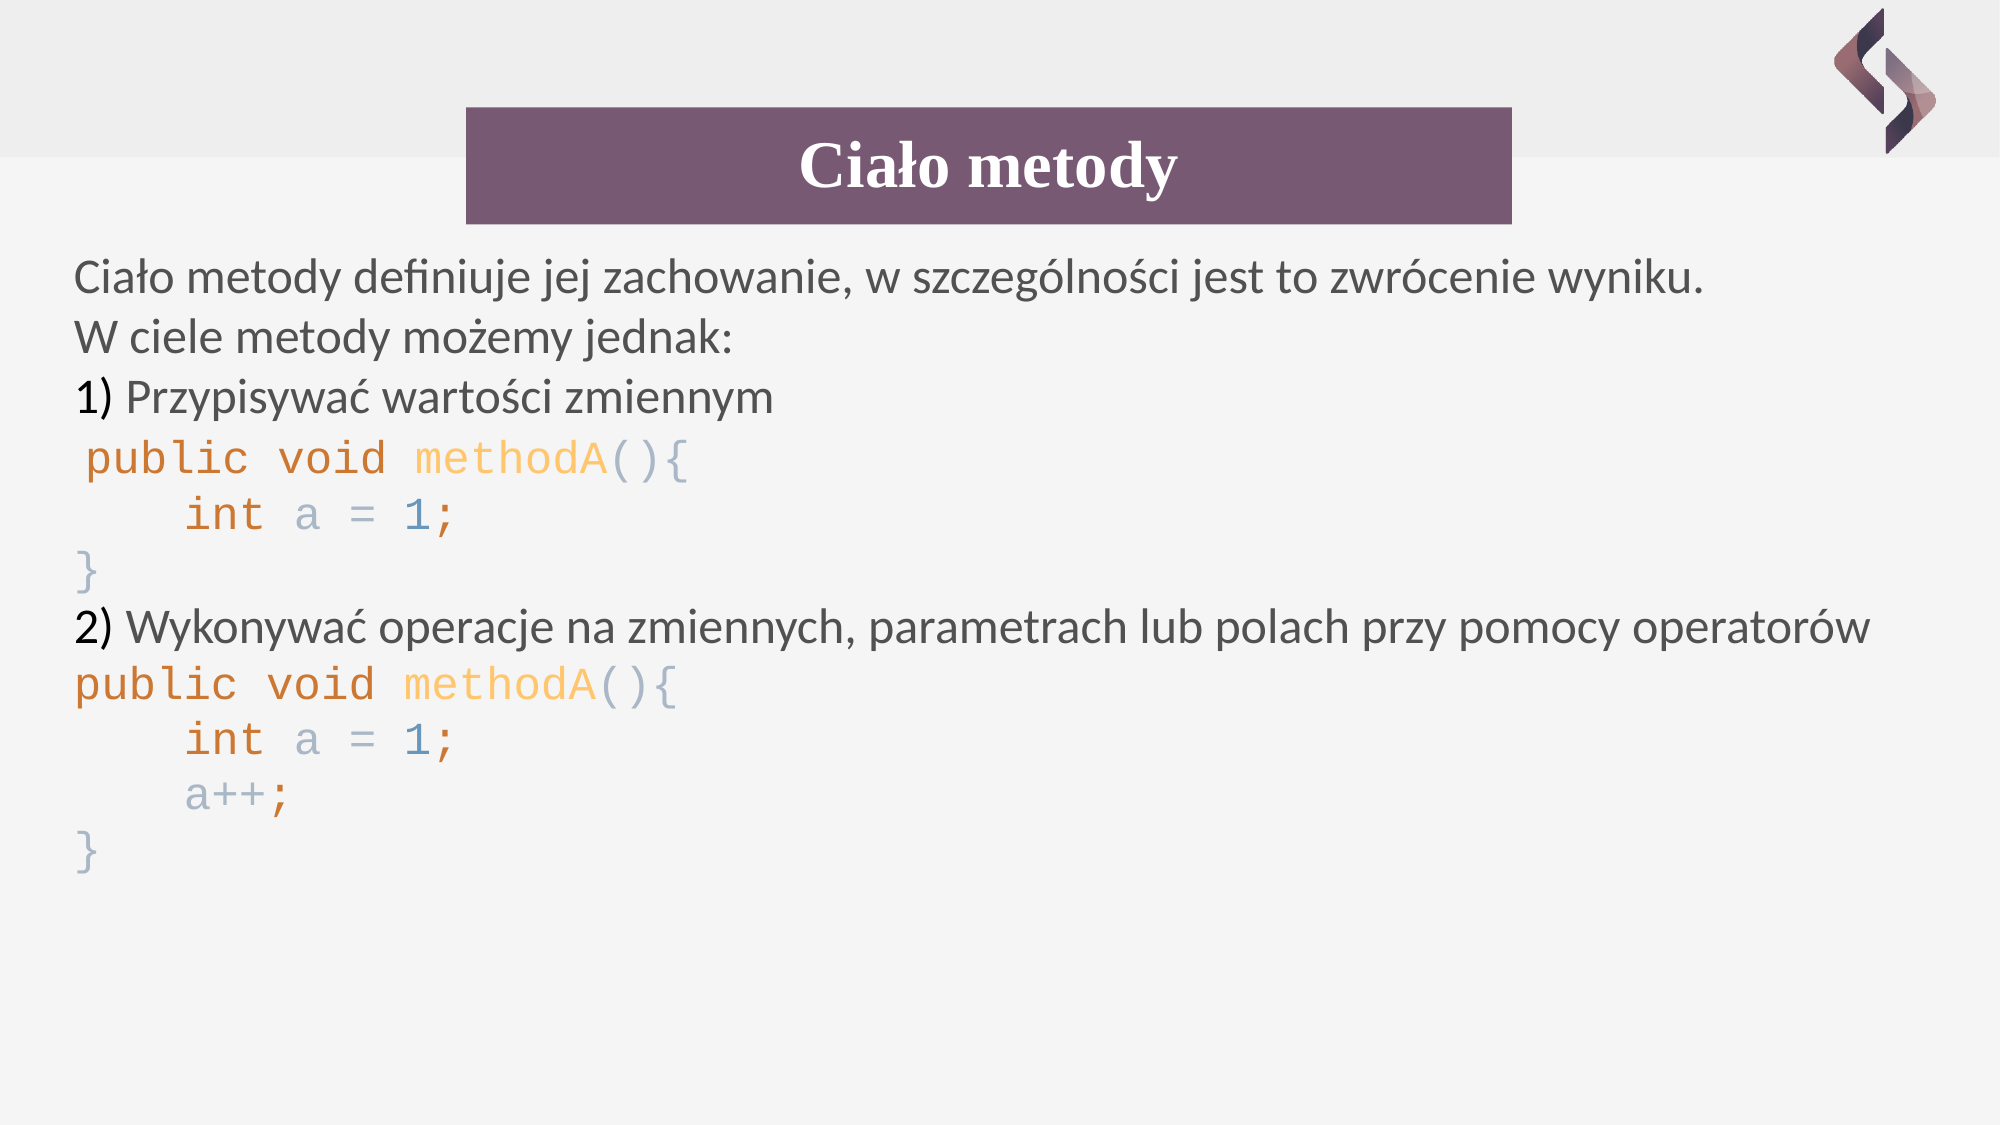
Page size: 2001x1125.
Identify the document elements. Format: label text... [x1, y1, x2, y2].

text_box Ciało metody definiuje jej zachowanie, w szczególności jest to zwrócenie wyniku. W ciele metody możemy jednak: Przypisywać wartości zmiennym public void methodA(){ int a = 1; } Wykonywać operacje na zmiennych, parametrach lub polach przy pomocy operatorów public void methodA(){ int a = 1; a++; } [59, 236, 1973, 981]
text_box Ciało metody [466, 107, 1512, 225]
picture [1787, 0, 2001, 166]
